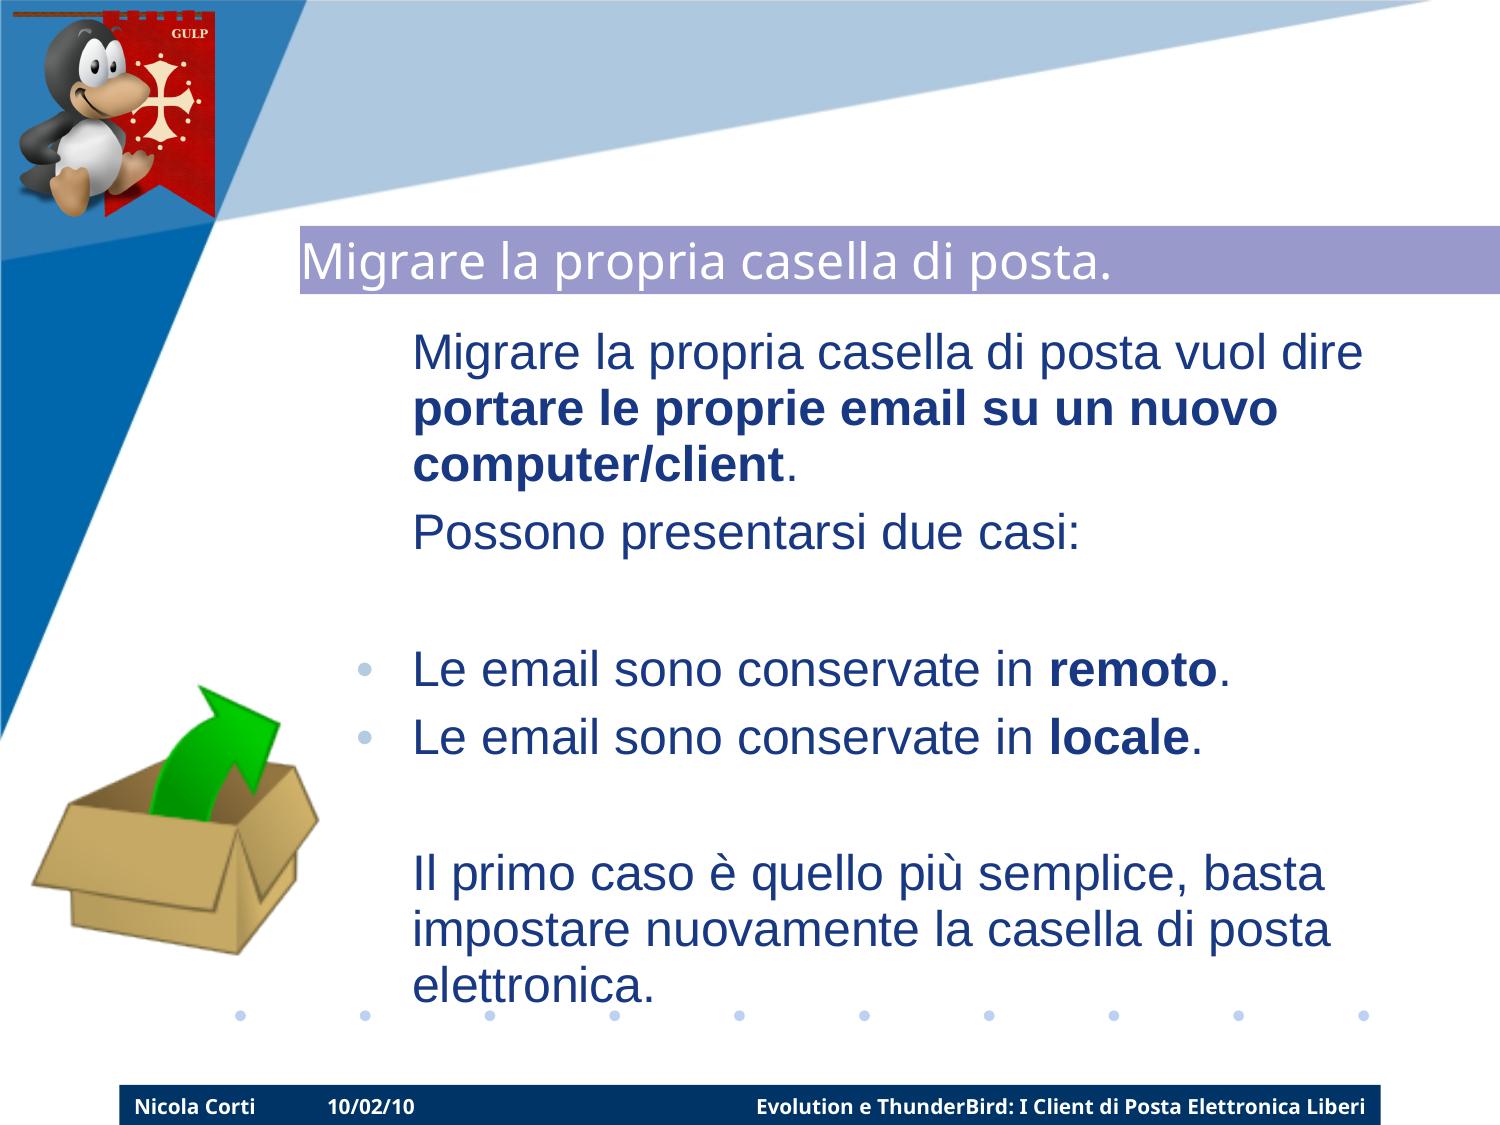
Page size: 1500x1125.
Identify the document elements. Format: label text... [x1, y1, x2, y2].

picture [0, 0, 1500, 975]
title Migrare la propria casella di posta. [300, 229, 1500, 291]
list Migrare la propria casella di posta vuol dire portare le proprie email su un nuovo computer/client. Possono presentarsi due casi: Le email sono conservate in remoto. Le email sono conservate in locale. Il primo caso è quello più semplice, basta impostare nuovamente la casella di posta elettronica. [299, 324, 1418, 1068]
